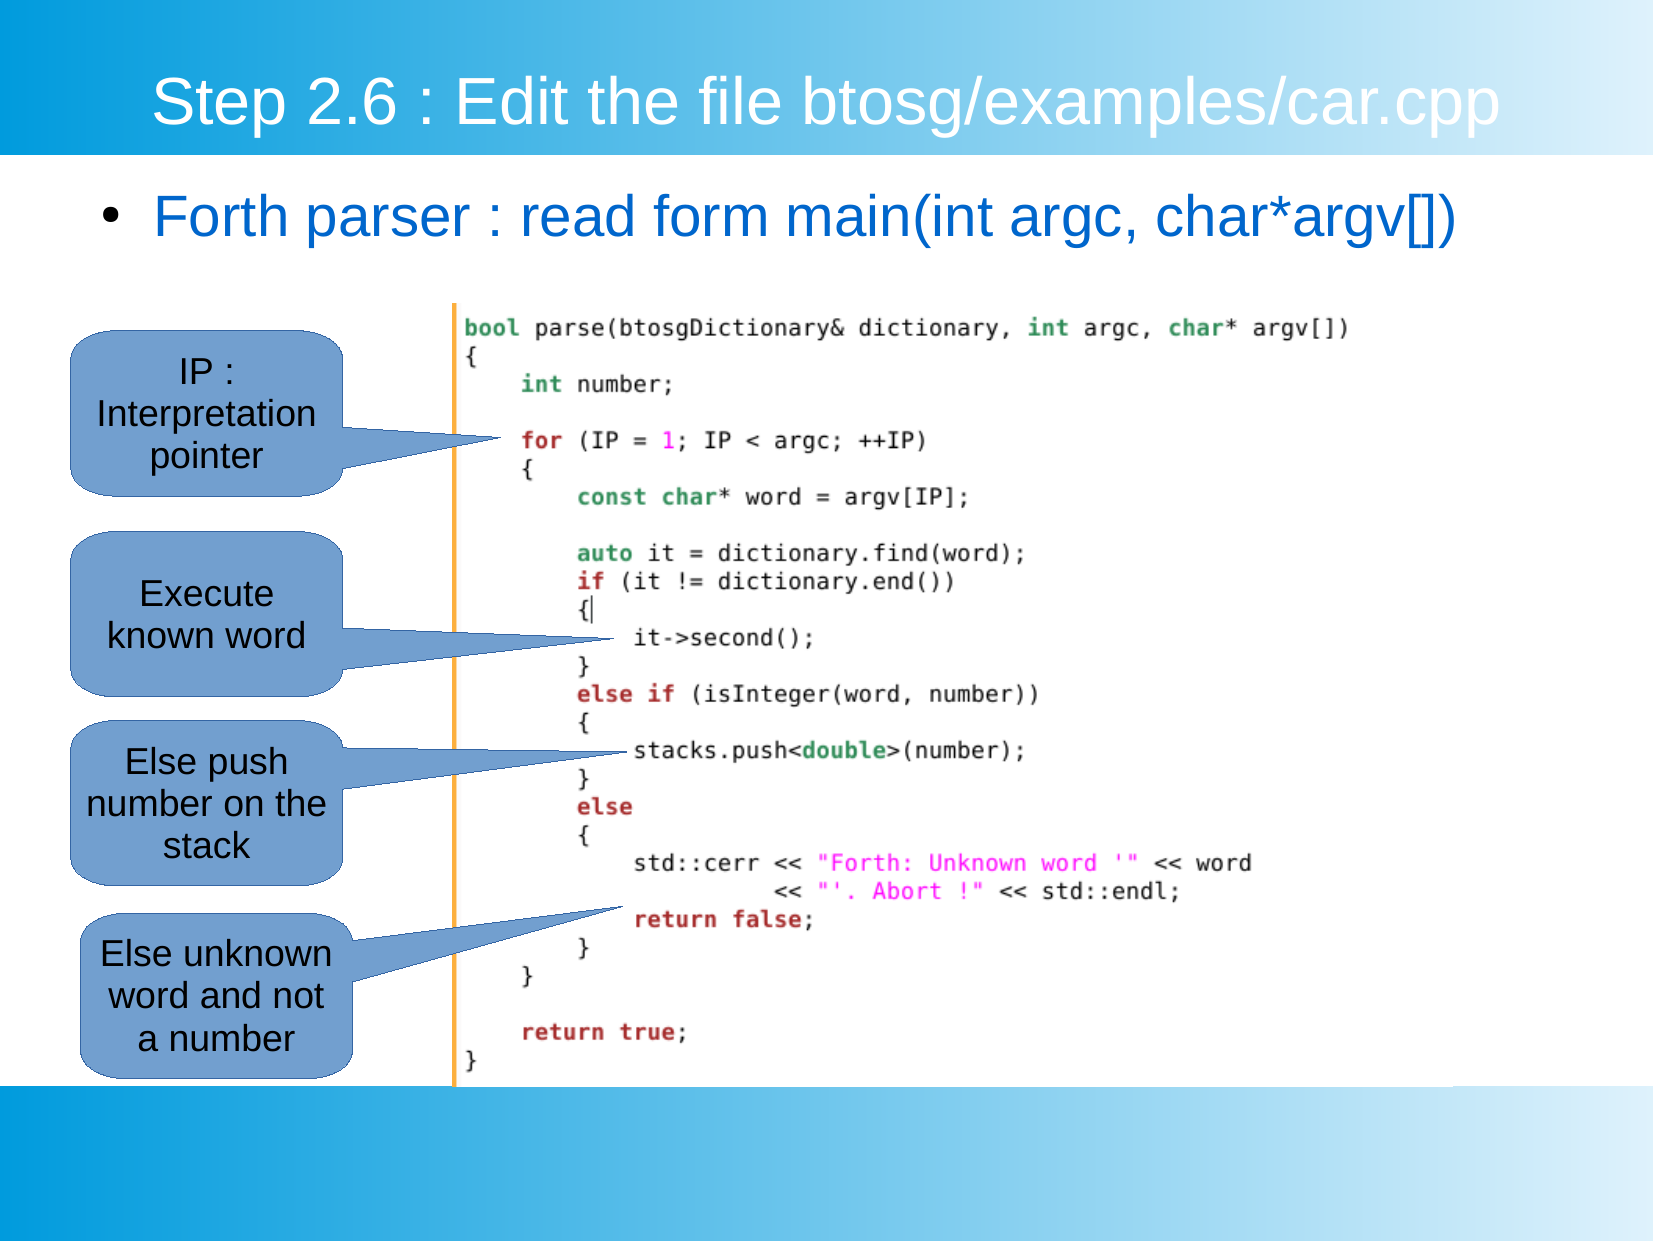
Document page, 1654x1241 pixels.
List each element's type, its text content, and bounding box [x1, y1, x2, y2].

text_box IP : Interpretation pointer [70, 330, 501, 497]
text_box Execute known word [70, 531, 614, 697]
list Forth parser : read form main(int argc, char*argv[]) [82, 183, 1560, 319]
text_box Else unknown word and not a number [80, 906, 623, 1079]
picture [452, 303, 1453, 1087]
title Step 2.6 : Edit the file btosg/examples/car.cpp [82, 49, 1571, 154]
text_box Else push number on the stack [70, 720, 627, 886]
